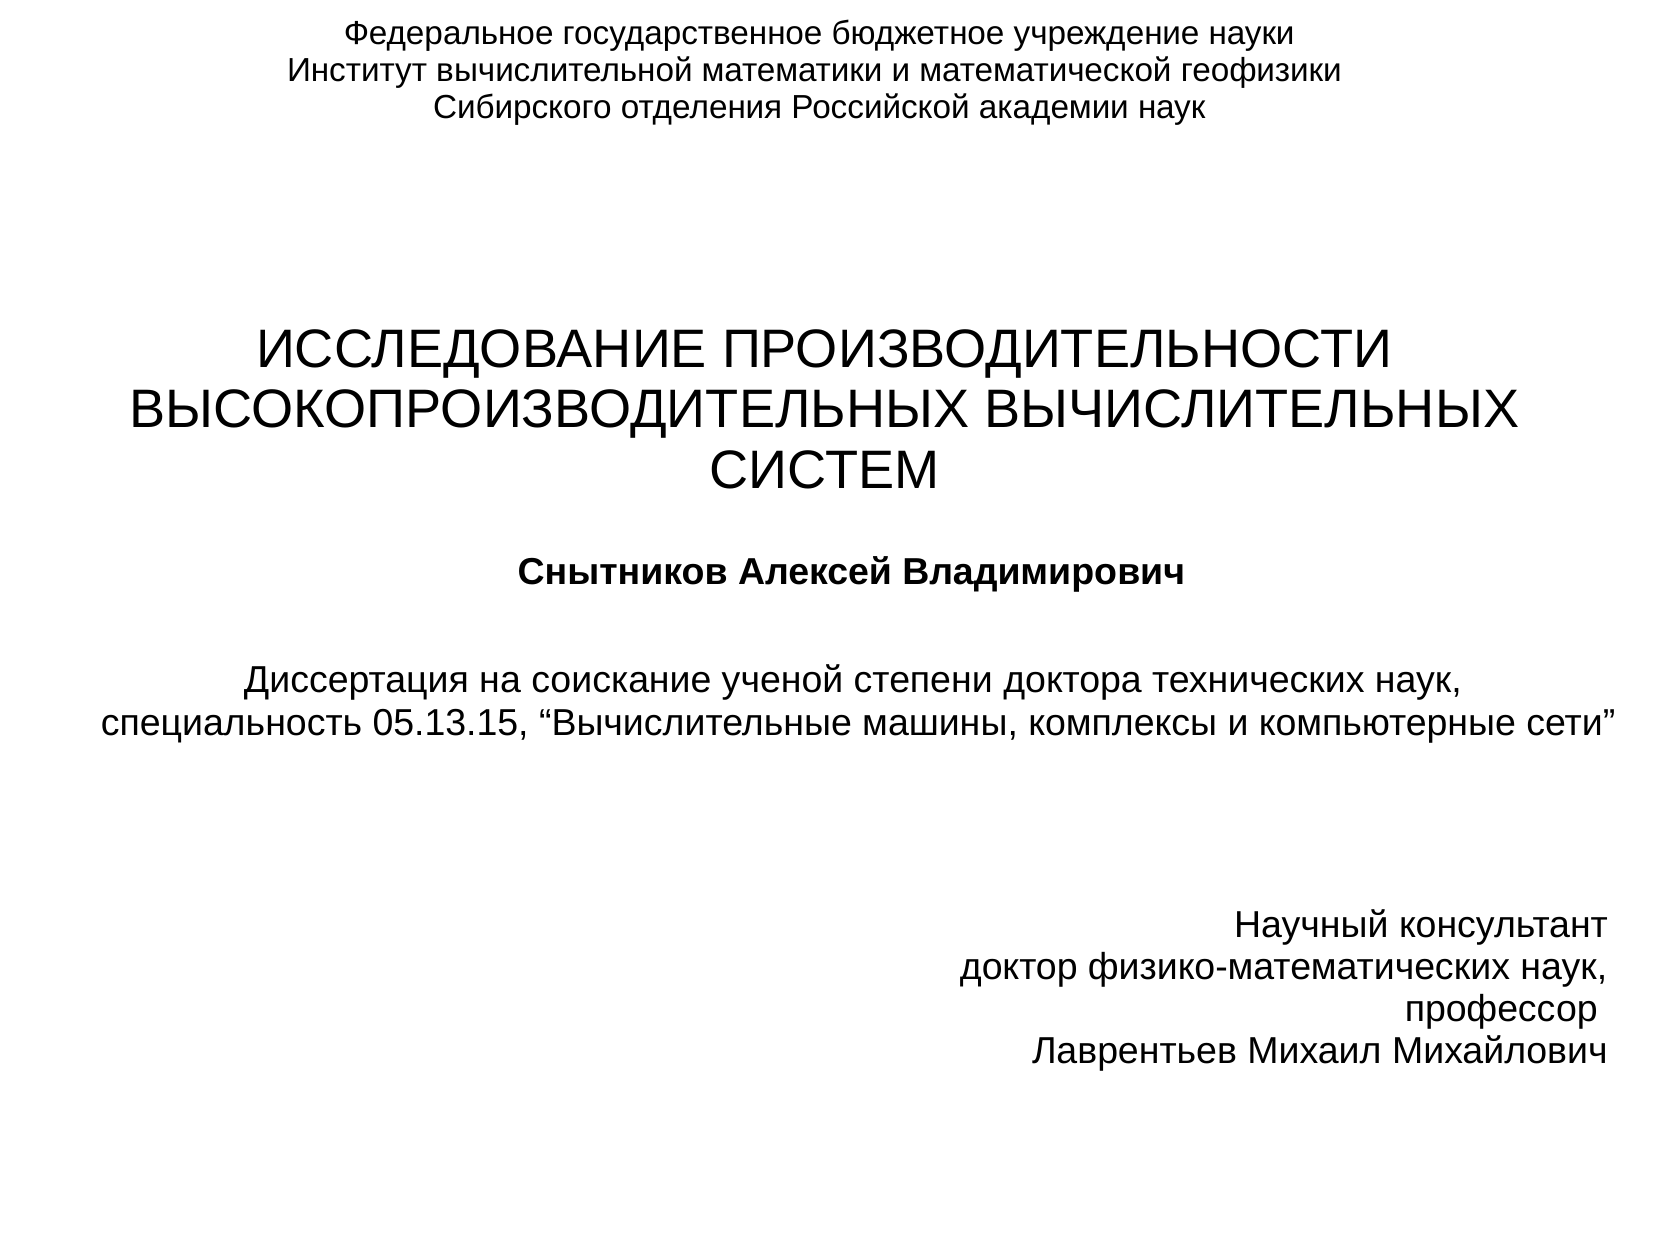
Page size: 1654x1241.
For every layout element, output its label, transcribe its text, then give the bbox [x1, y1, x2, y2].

text_box Диссертация на соискание ученой степени доктора технических наук, специальность 05.13.15, “Вычислительные машины, комплексы и компьютерные сети” [85, 630, 1632, 772]
text_box Федеральное государственное бюджетное учреждение науки Институт вычислительной математики и математической геофизики Сибирского отделения Российской академии наук [4, 6, 1636, 133]
subtitle ИССЛЕДОВАНИЕ ПРОИЗВОДИТЕЛЬНОСТИ ВЫСОКОПРОИЗВОДИТЕЛЬНЫХ ВЫЧИСЛИТЕЛЬНЫХ СИСТЕМ [30, 133, 1621, 692]
text_box Снытников Алексей Владимирович [502, 522, 1201, 630]
text_box Научный консультант доктор физико-математических наук, профессор Лаврентьев Михаил Михайлович [945, 896, 1651, 1121]
